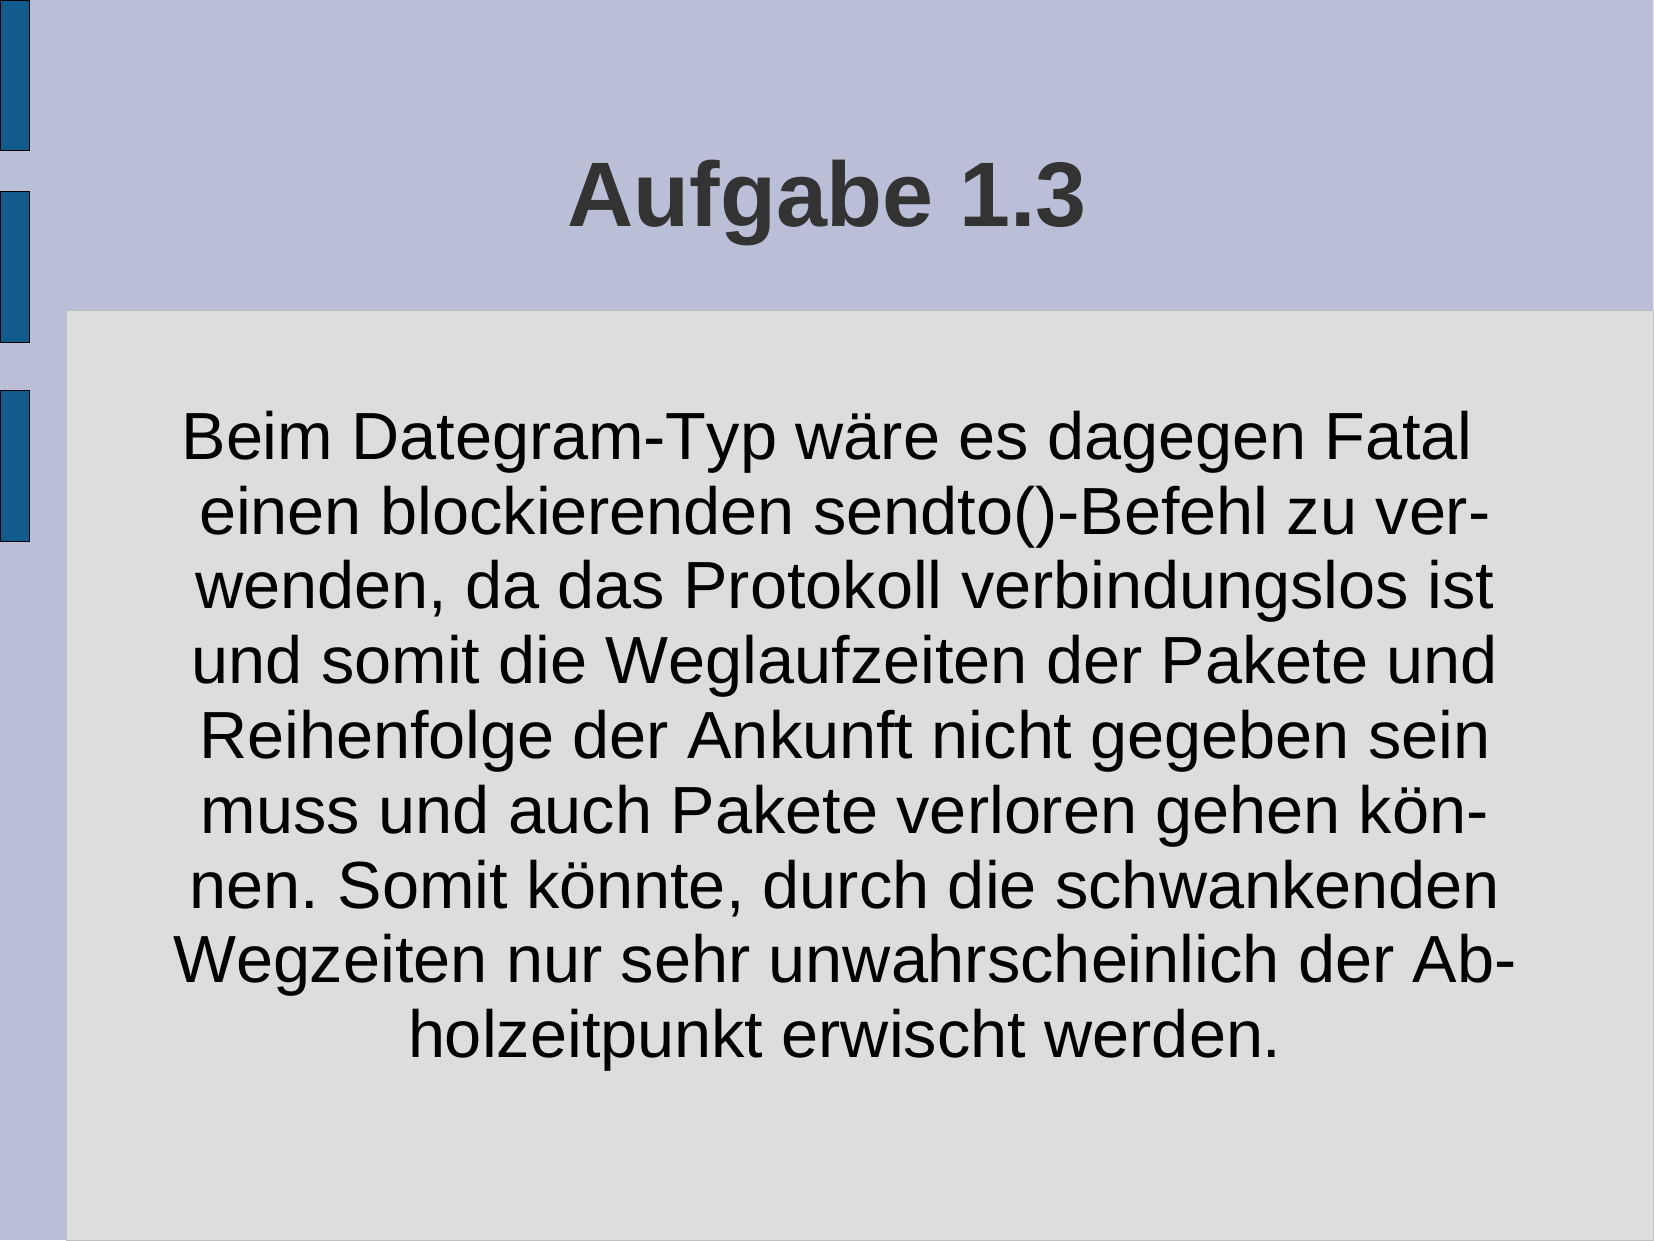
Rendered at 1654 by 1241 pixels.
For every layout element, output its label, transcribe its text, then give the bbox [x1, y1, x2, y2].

subtitle Beim Dategram-Typ wäre es dagegen Fatal einen blockierenden sendto()-Befehl zu ver-wenden, da das Protokoll verbindungslos ist und somit die Weglaufzeiten der Pakete und Reihenfolge der Ankunft nicht gegeben sein muss und auch Pakete verloren gehen kön-nen. Somit könnte, durch die schwankenden Wegzeiten nur sehr unwahrscheinlich der Ab-holzeitpunkt erwischt werden. [121, 352, 1534, 1119]
title Aufgabe 1.3 [121, 98, 1534, 291]
